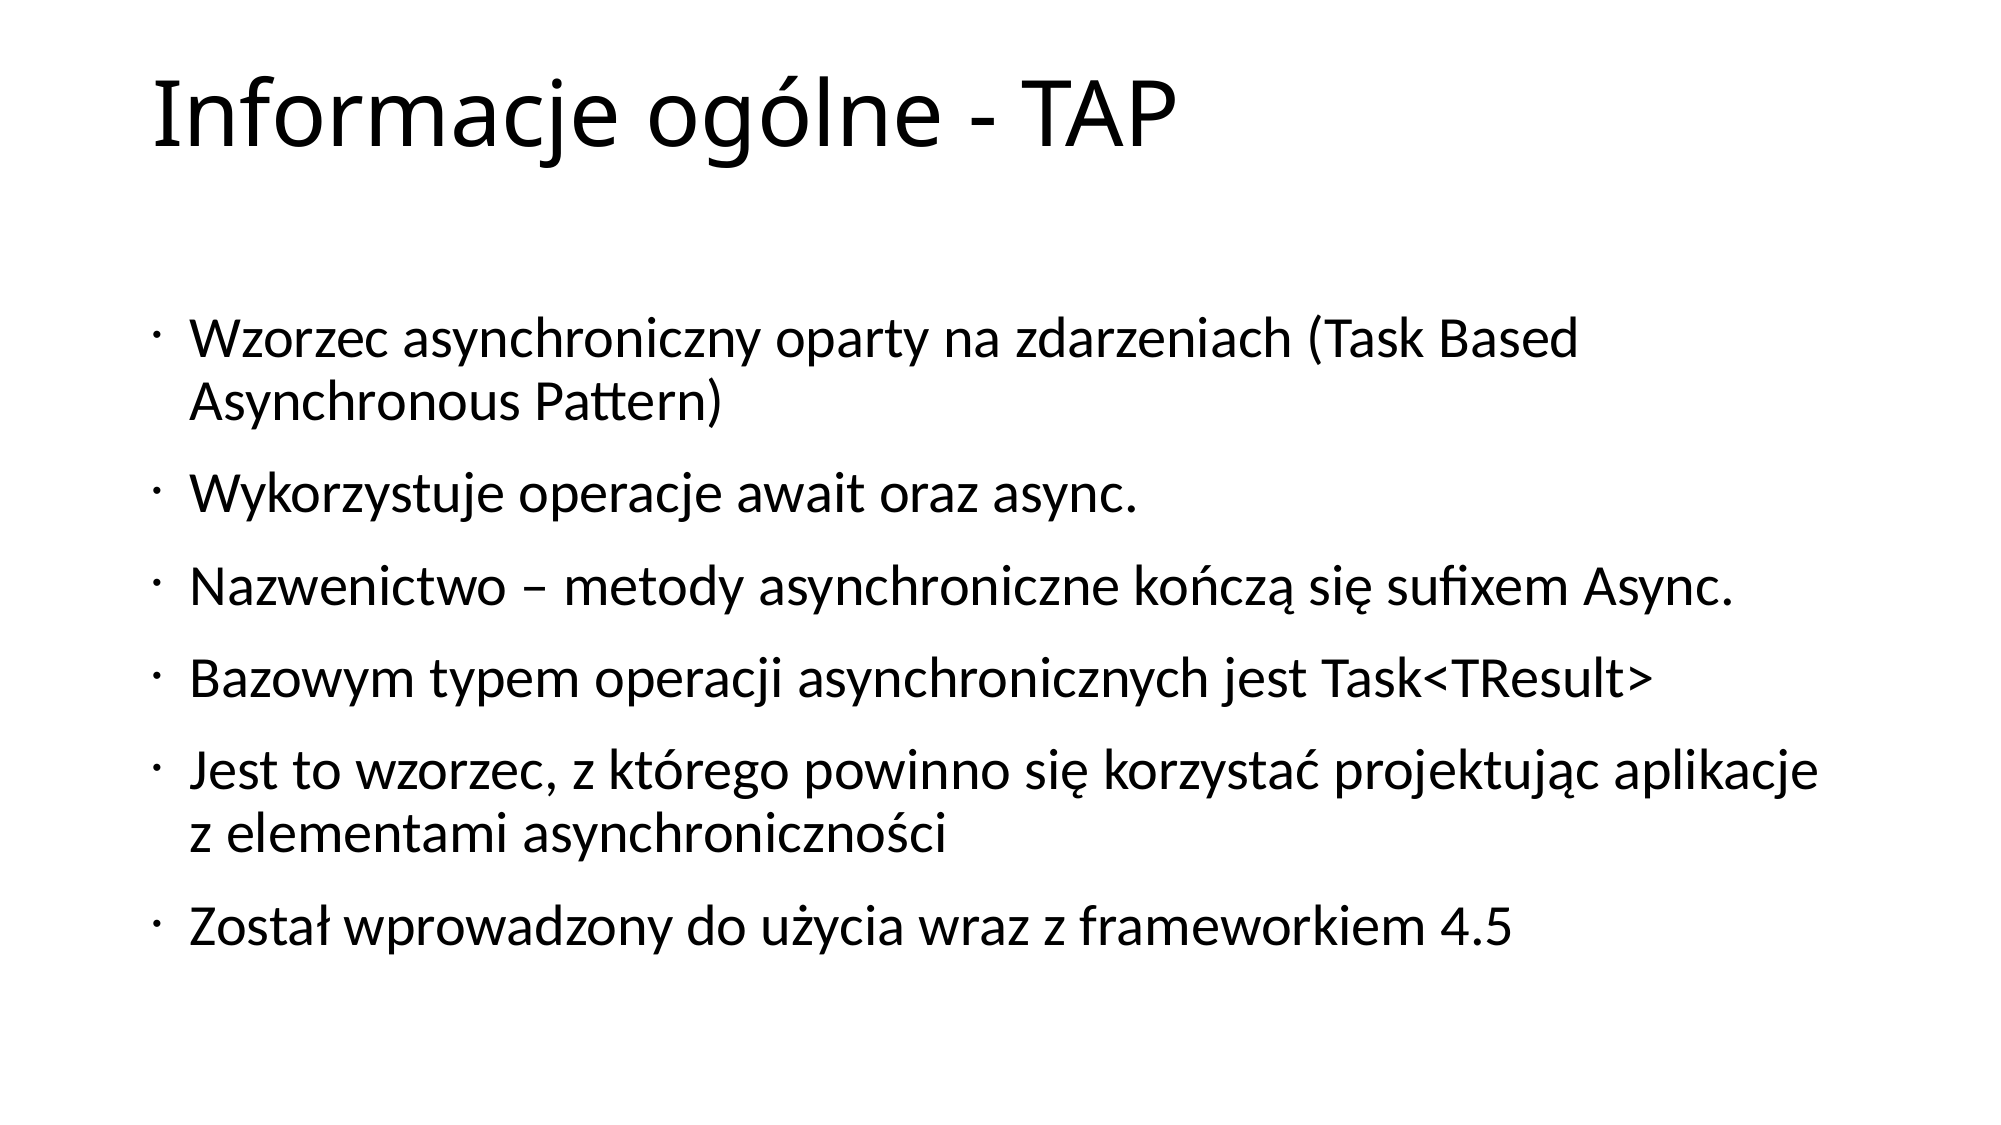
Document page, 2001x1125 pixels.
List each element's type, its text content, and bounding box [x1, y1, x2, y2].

title Informacje ogólne - TAP [137, 59, 1863, 278]
list Wzorzec asynchroniczny oparty na zdarzeniach (Task Based Asynchronous Pattern) Wykorzystuje operacje await oraz async. Nazwenictwo – metody asynchroniczne kończą się sufixem Async. Bazowym typem operacji asynchronicznych jest Task<TResult> Jest to wzorzec, z którego powinno się korzystać projektując aplikacje z elementami asynchroniczności Został wprowadzony do użycia wraz z frameworkiem 4.5 [137, 299, 1863, 1014]
